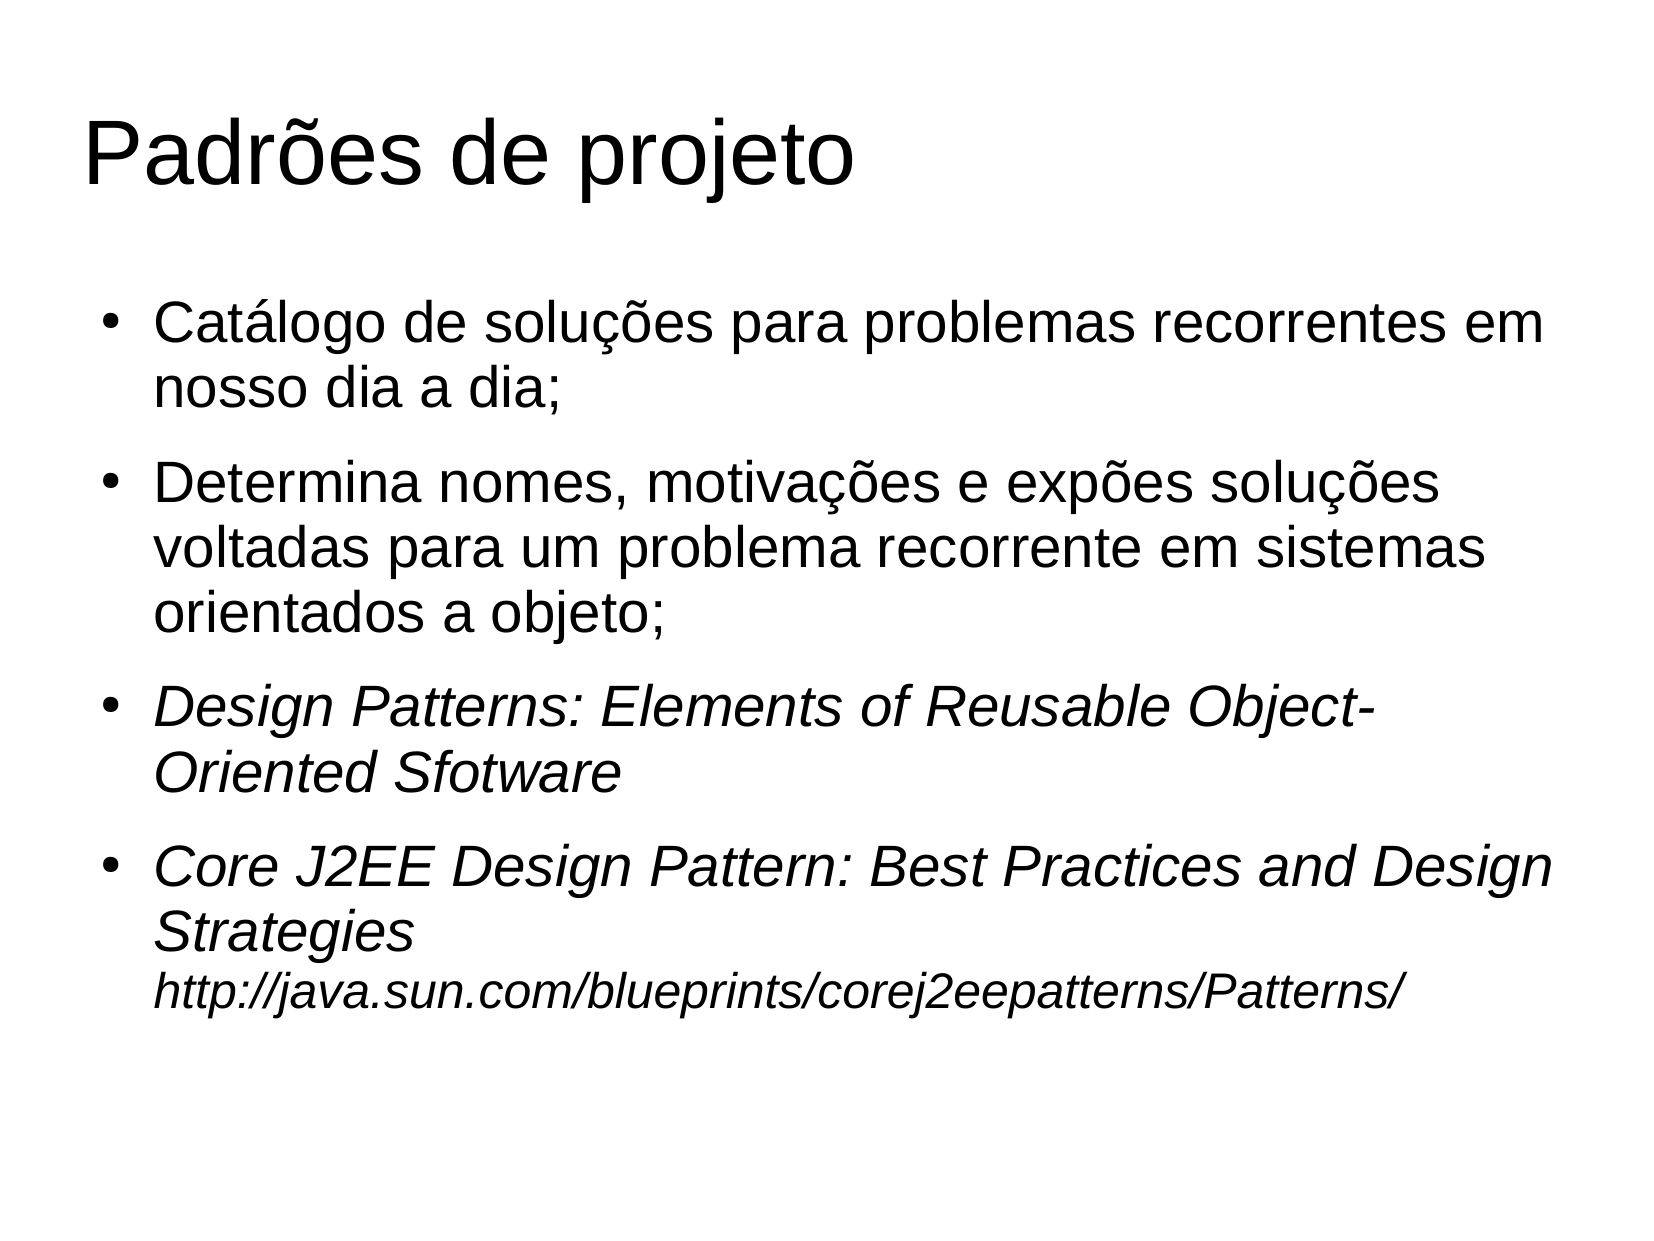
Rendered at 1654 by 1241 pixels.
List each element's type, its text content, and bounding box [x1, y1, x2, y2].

title Padrões de projeto [82, 49, 1571, 257]
list Catálogo de soluções para problemas recorrentes em nosso dia a dia; Determina nomes, motivações e expões soluções voltadas para um problema recorrente em sistemas orientados a objeto; Design Patterns: Elements of Reusable Object-Oriented Sfotware Core J2EE Design Pattern: Best Practices and Design Strategies http://java.sun.com/blueprints/corej2eepatterns/Patterns/ [82, 290, 1571, 1109]
